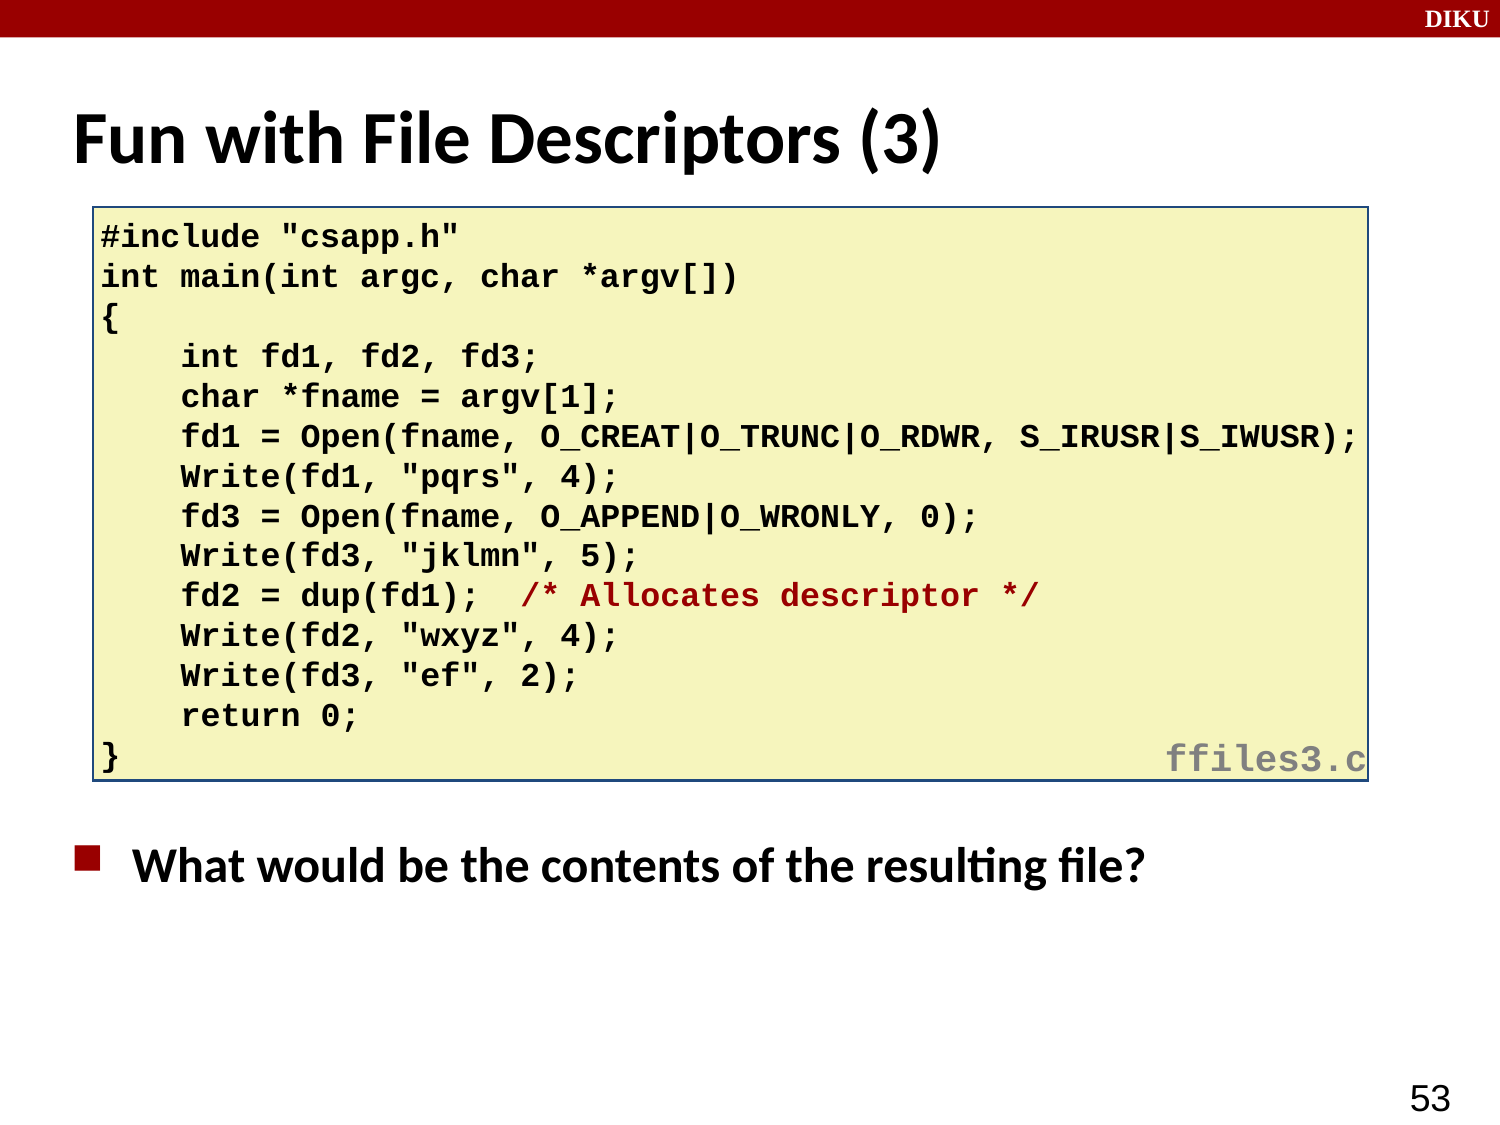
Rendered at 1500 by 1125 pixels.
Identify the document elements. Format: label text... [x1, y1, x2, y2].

text_box Fun with File Descriptors (3) [58, 71, 1304, 197]
text_box What would be the contents of the resulting file? [60, 825, 1424, 913]
text_box ffiles3.c [1149, 726, 1383, 787]
text_box #include "csapp.h" int main(int argc, char *argv[]) { int fd1, fd2, fd3; char *fname = argv[1]; fd1 = Open(fname, O_CREAT|O_TRUNC|O_RDWR, S_IRUSR|S_IWUSR); Write(fd1, "pqrs", 4); fd3 = Open(fname, O_APPEND|O_WRONLY, 0); Write(fd3, "jklmn", 5); fd2 = dup(fd1); /* Allocates descriptor */ Write(fd2, "wxyz", 4); Write(fd3, "ef", 2); return 0; } [93, 206, 1369, 781]
